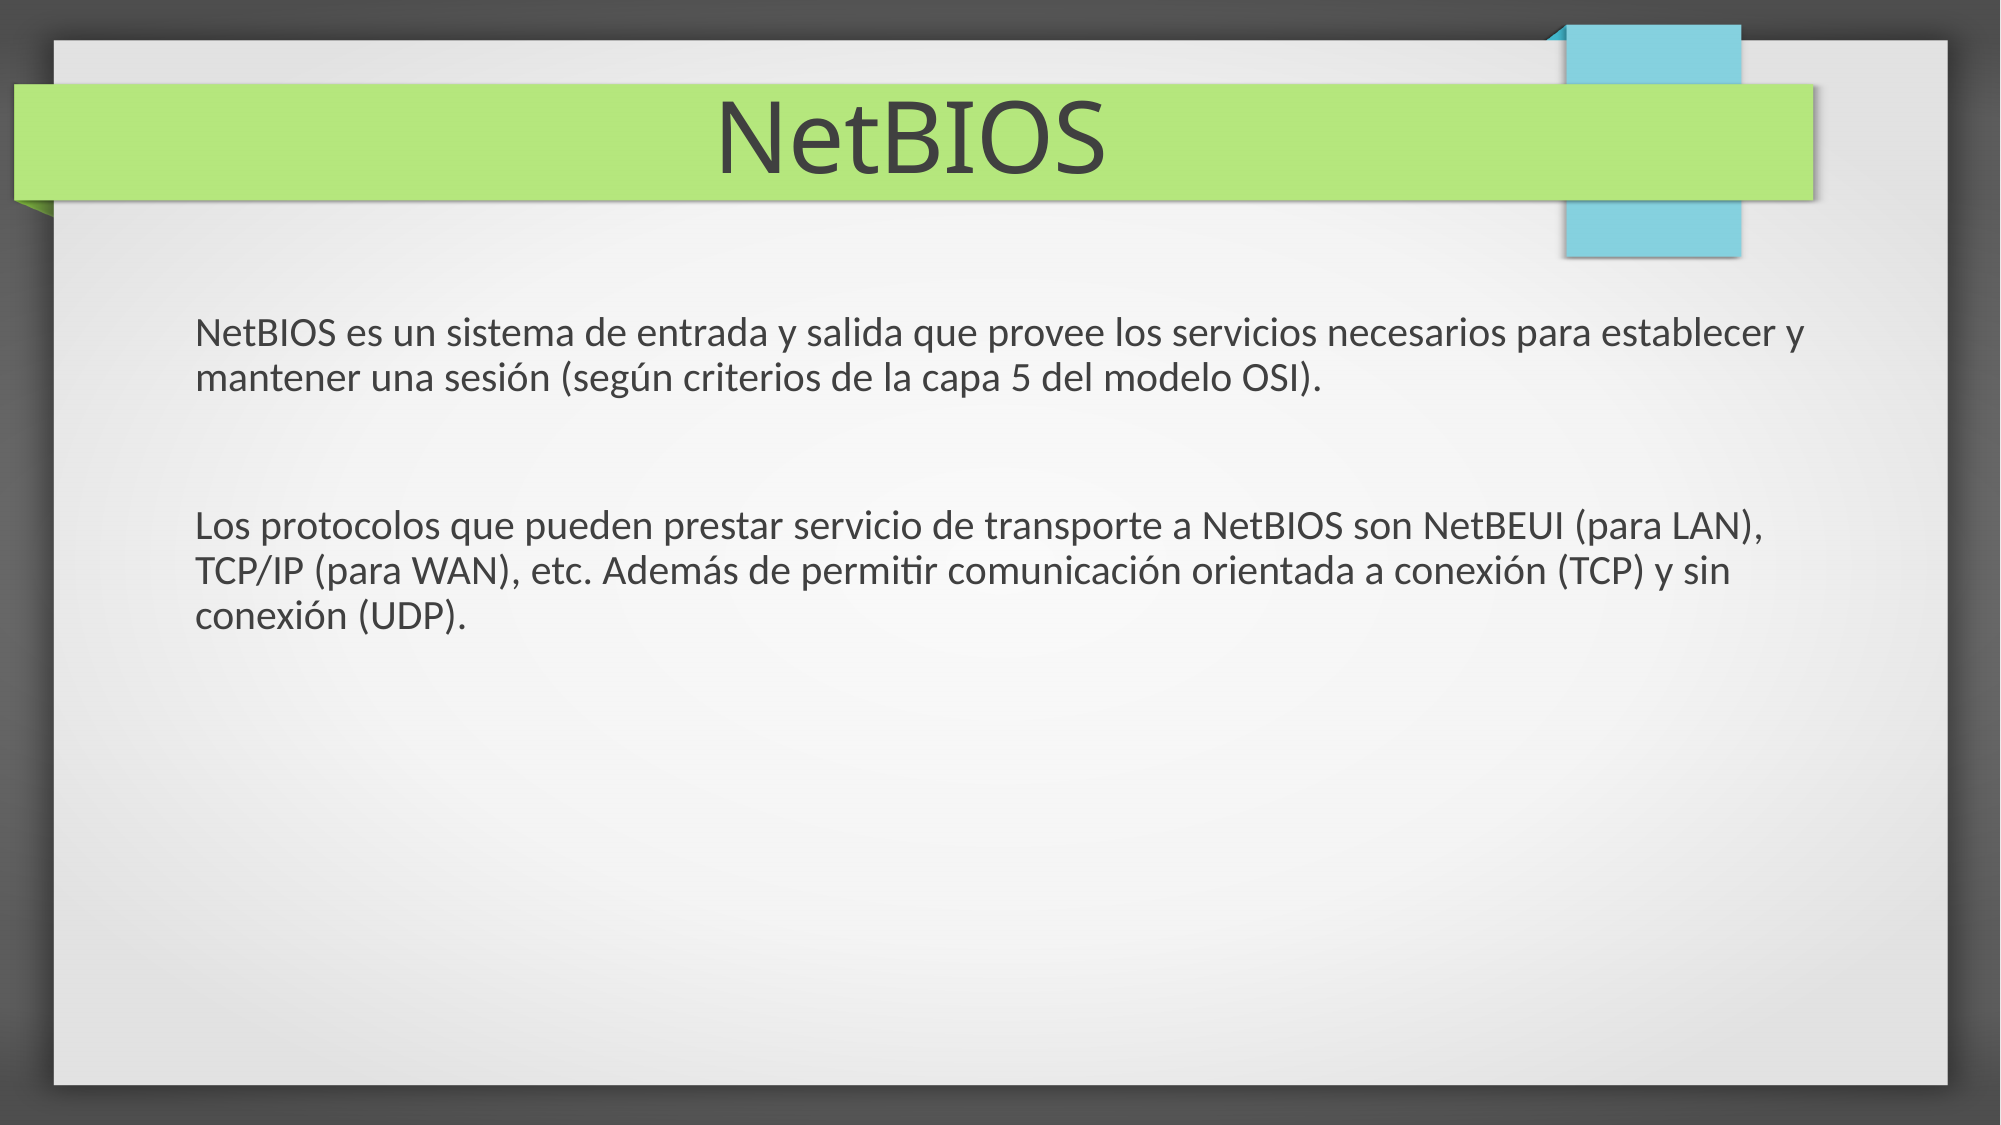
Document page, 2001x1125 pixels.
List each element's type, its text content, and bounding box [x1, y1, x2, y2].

title NetBIOS [86, 0, 1737, 201]
picture [0, 0, 2001, 1125]
list NetBIOS es un sistema de entrada y salida que provee los servicios necesarios para establecer y mantener una sesión (según criterios de la capa 5 del modelo OSI). Los protocolos que pueden prestar servicio de transporte a NetBIOS son NetBEUI (para LAN), TCP/IP (para WAN), etc. Además de permitir comunicación orientada a conexión (TCP) y sin conexión (UDP). [180, 302, 1830, 963]
